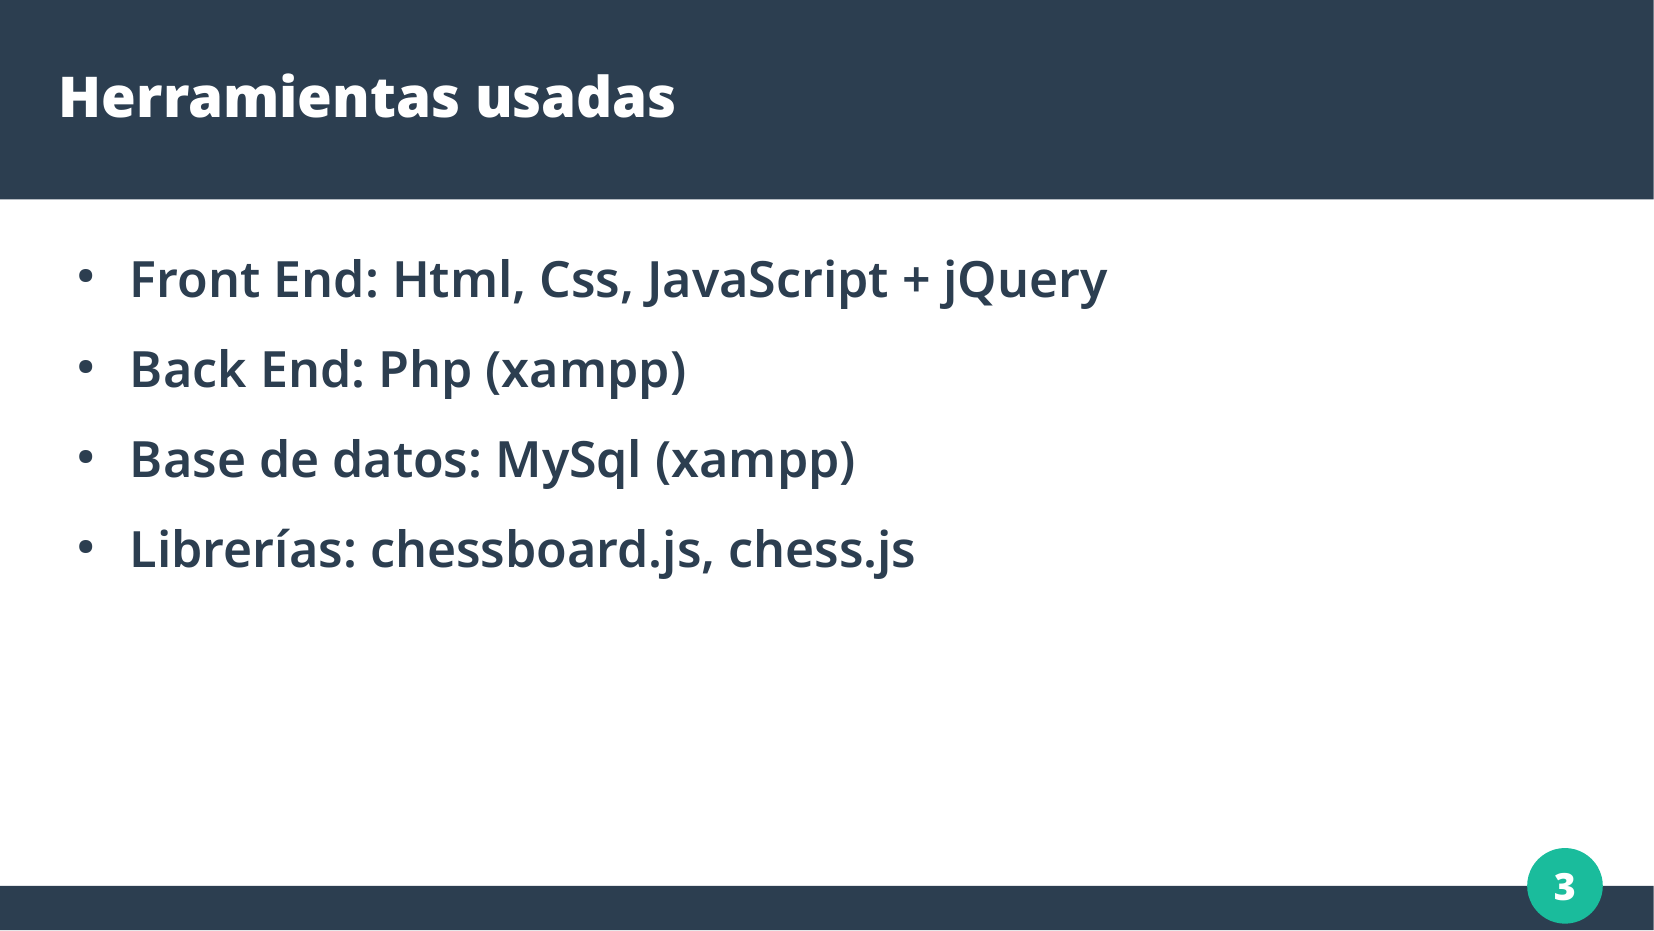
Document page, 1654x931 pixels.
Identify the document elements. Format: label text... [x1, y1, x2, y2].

list Front End: Html, Css, JavaScript + jQuery Back End: Php (xampp) Base de datos: MySql (xampp) Librerías: chessboard.js, chess.js [59, 243, 1595, 864]
title Herramientas usadas [59, 37, 1595, 155]
